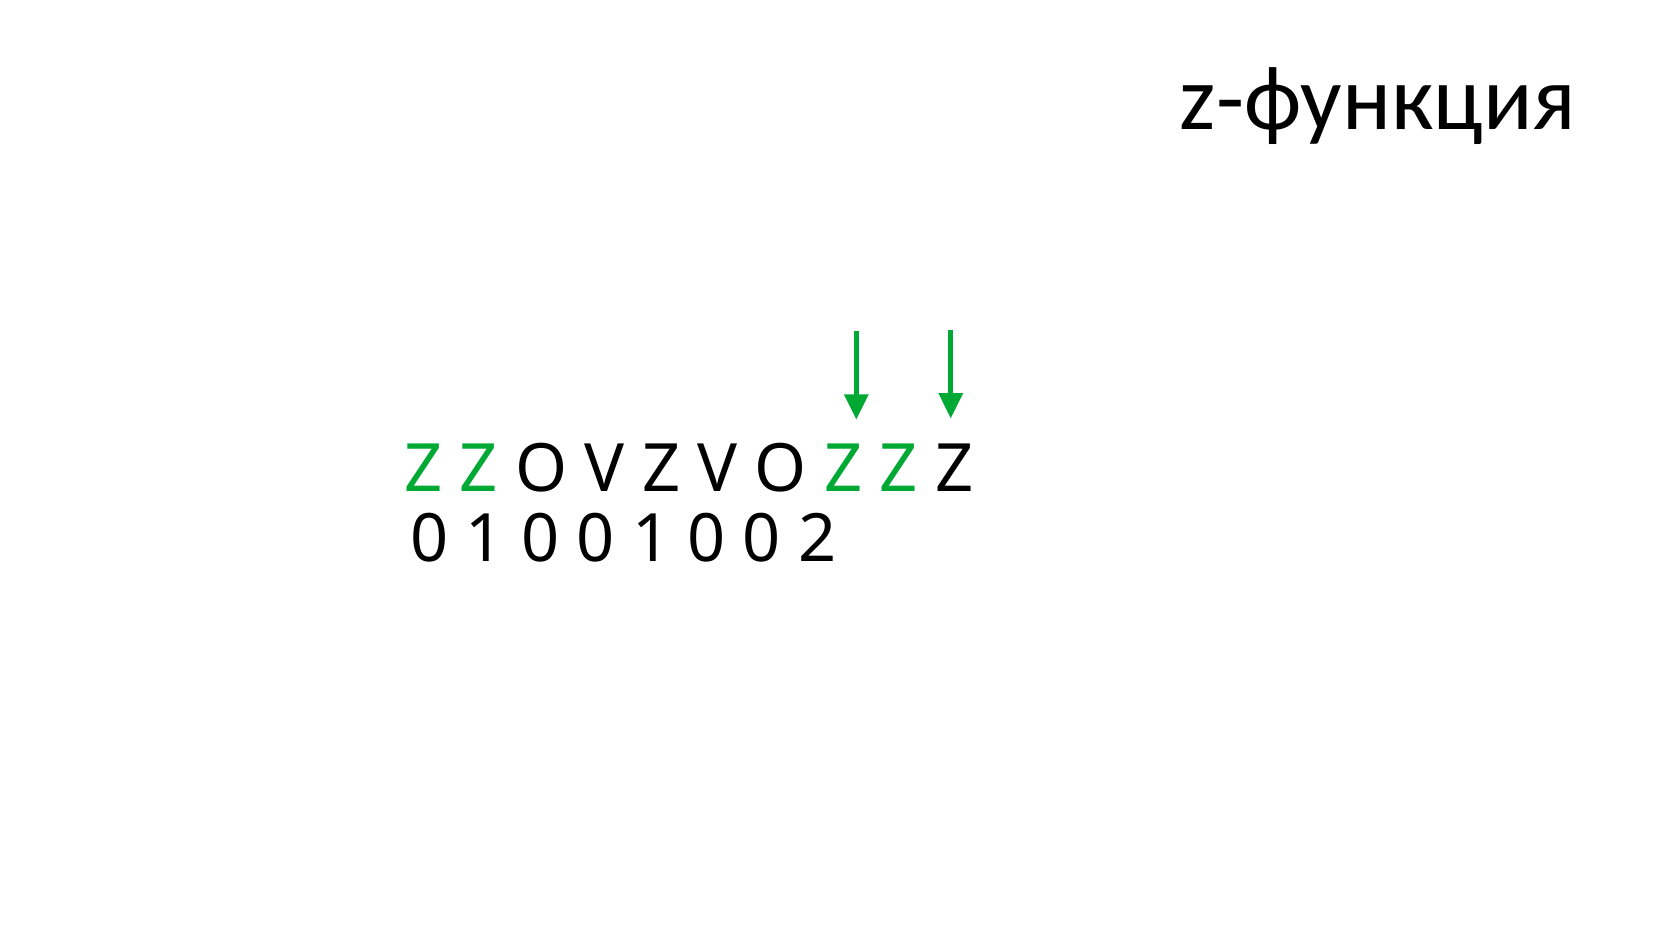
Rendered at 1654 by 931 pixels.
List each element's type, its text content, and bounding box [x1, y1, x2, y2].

title z-функция [88, 29, 1577, 185]
text_box Z Z O V Z V O Z Z Z [389, 412, 1054, 511]
text_box 0 1 0 0 1 0 0 2 [395, 483, 960, 582]
